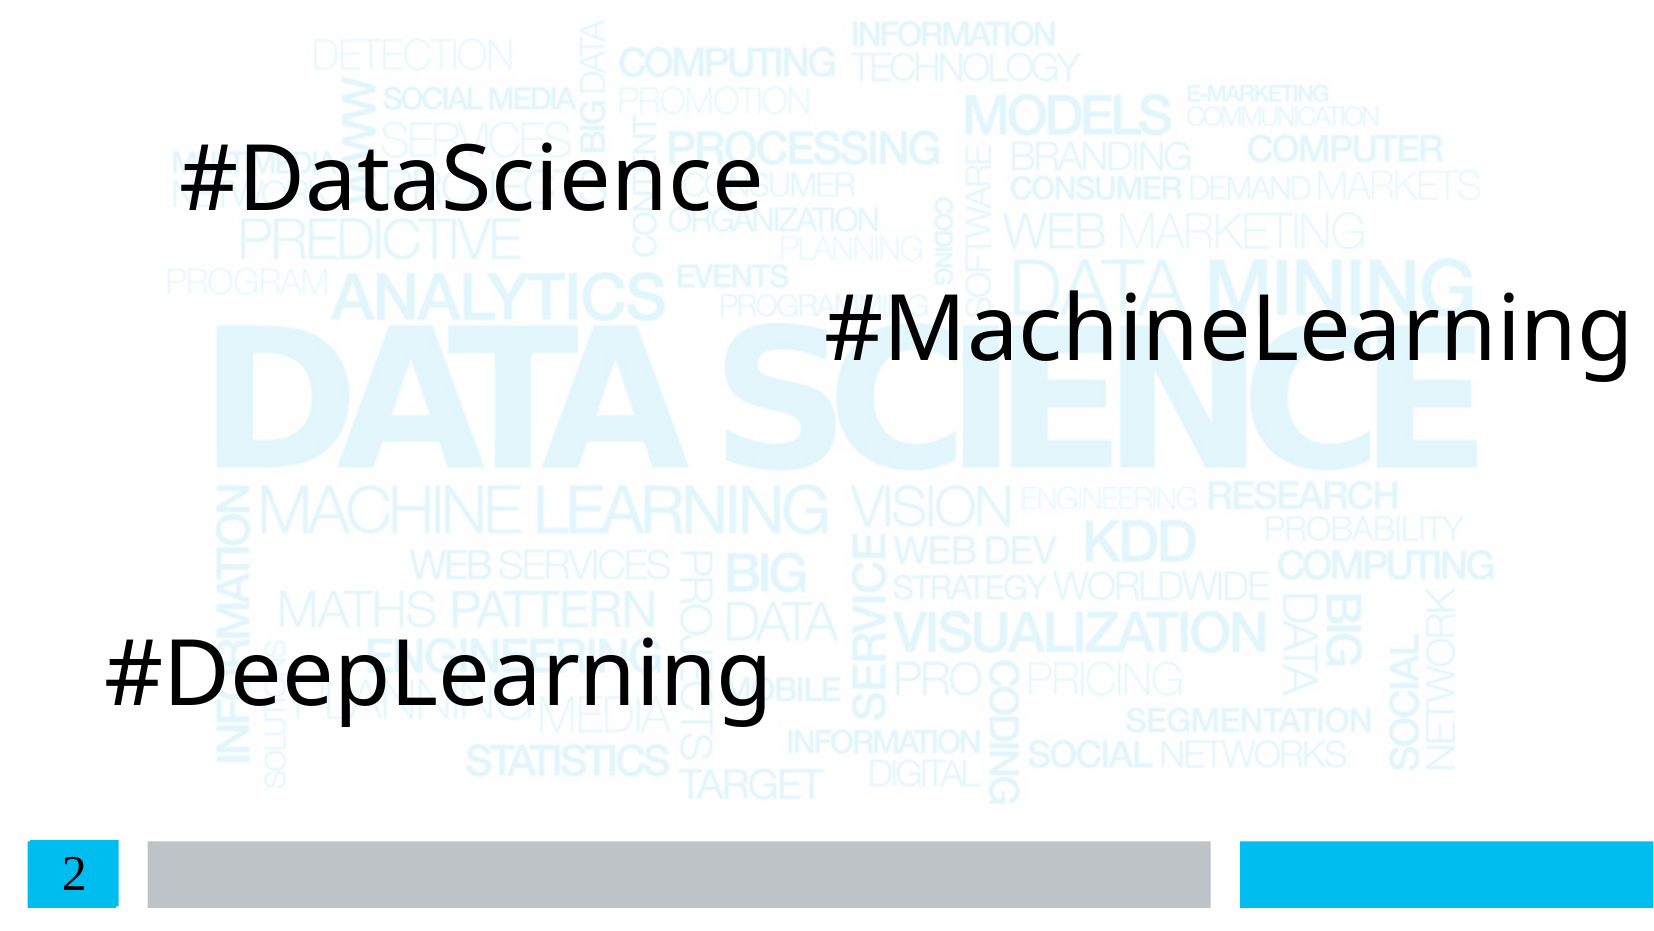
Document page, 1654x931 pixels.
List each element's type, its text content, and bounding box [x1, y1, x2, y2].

picture [129, 0, 1527, 841]
text_box #MachineLearning [810, 255, 1651, 373]
text_box #DataScience [165, 105, 811, 223]
text_box #DeepLearning [90, 600, 796, 718]
